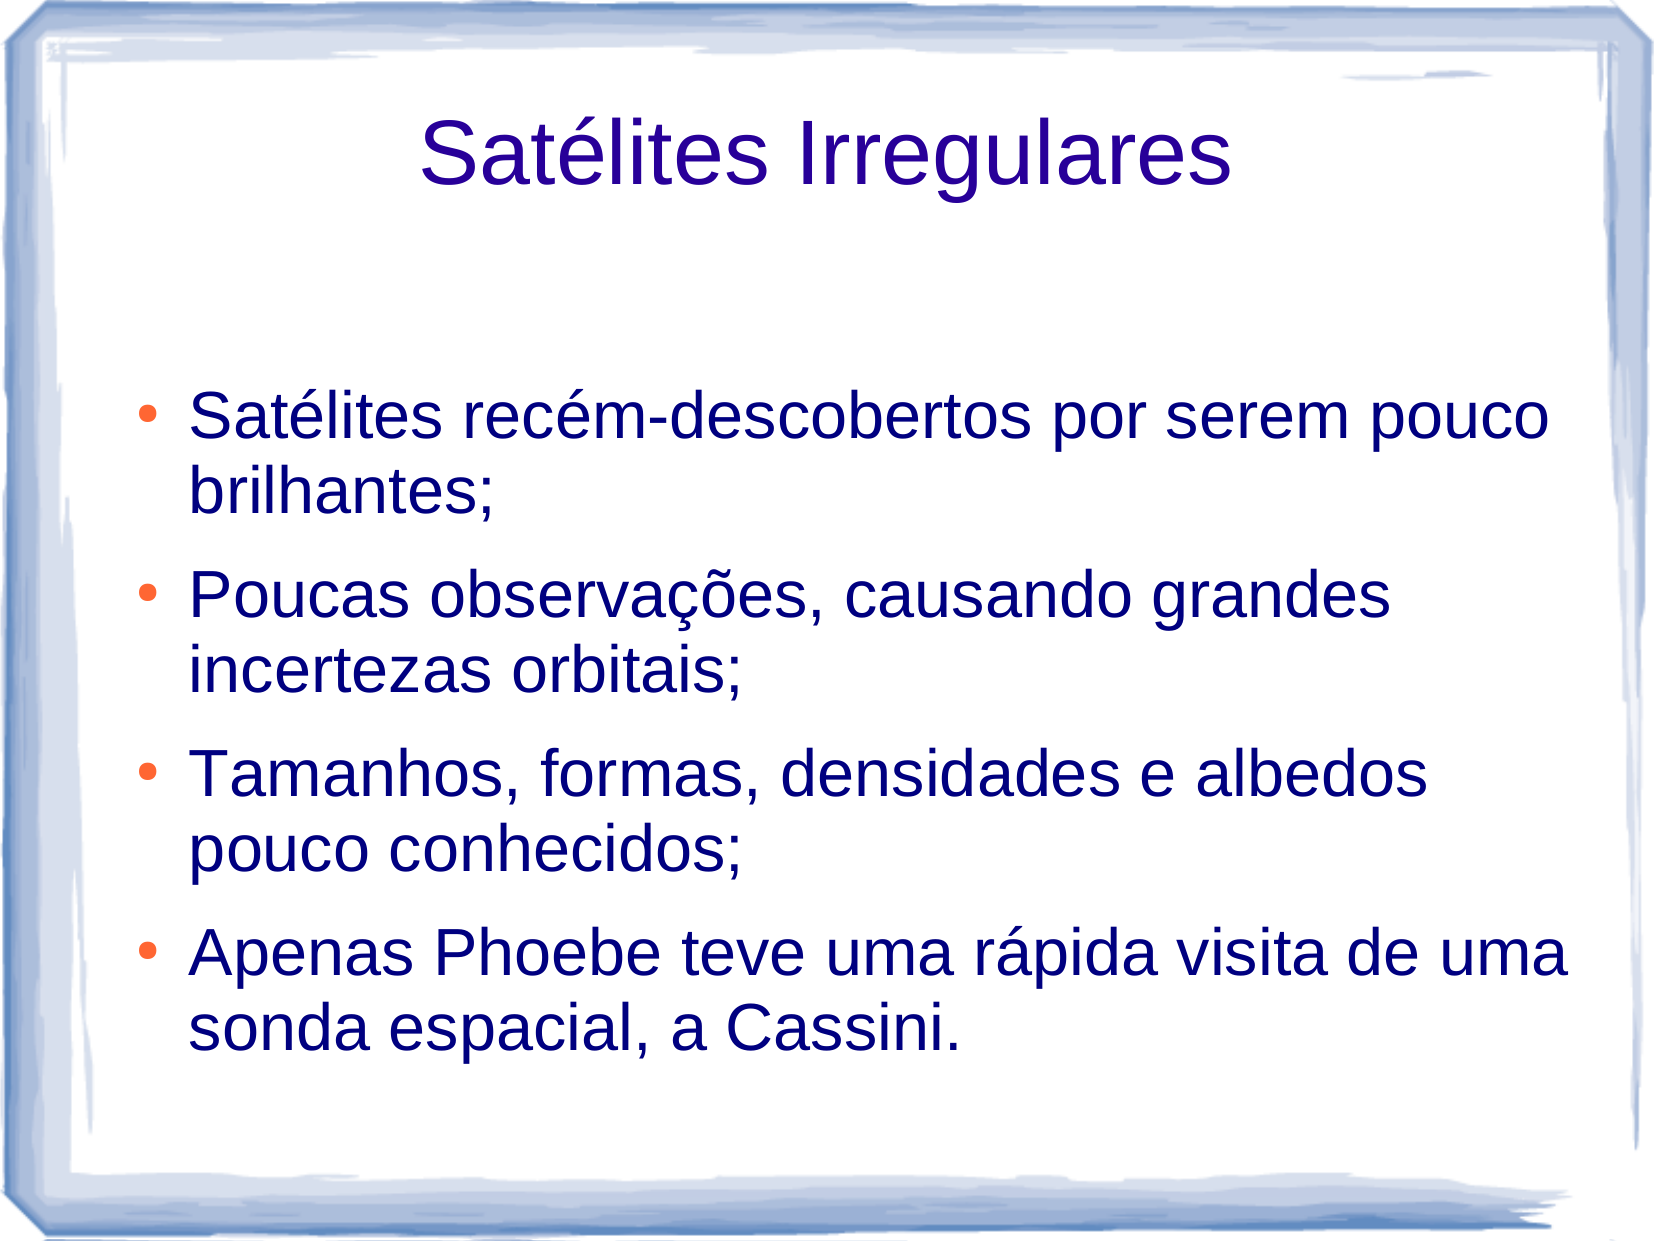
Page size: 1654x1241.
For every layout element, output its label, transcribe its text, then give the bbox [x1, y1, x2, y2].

list Satélites recém-descobertos por serem pouco brilhantes; Poucas observações, causando grandes incertezas orbitais; Tamanhos, formas, densidades e albedos pouco conhecidos; Apenas Phoebe teve uma rápida visita de uma sonda espacial, a Cassini. [118, 377, 1571, 1065]
picture [0, 0, 1654, 1241]
title Satélites Irregulares [82, 49, 1571, 257]
